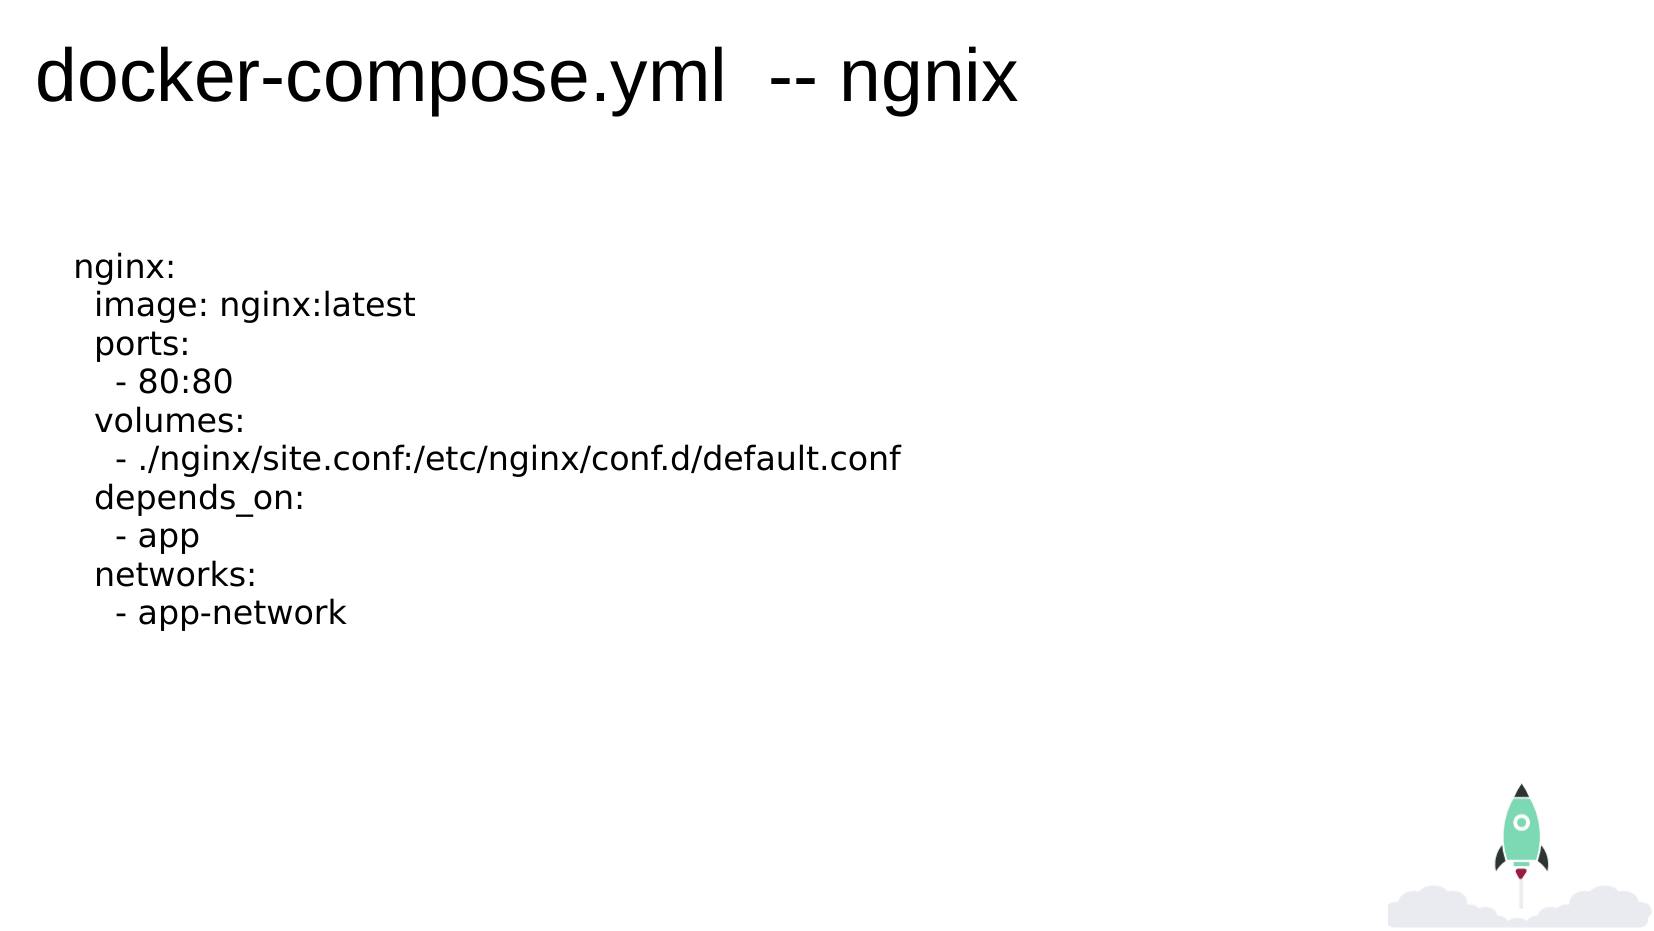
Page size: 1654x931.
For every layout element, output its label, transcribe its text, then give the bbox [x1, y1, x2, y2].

text_box nginx: image: nginx:latest ports: - 80:80 volumes: - ./nginx/site.conf:/etc/nginx/conf.d/default.conf depends_on: - app networks: - app-network [37, 240, 1388, 676]
text_box docker-compose.yml -- ngnix [0, 0, 1654, 151]
picture [1387, 778, 1654, 931]
